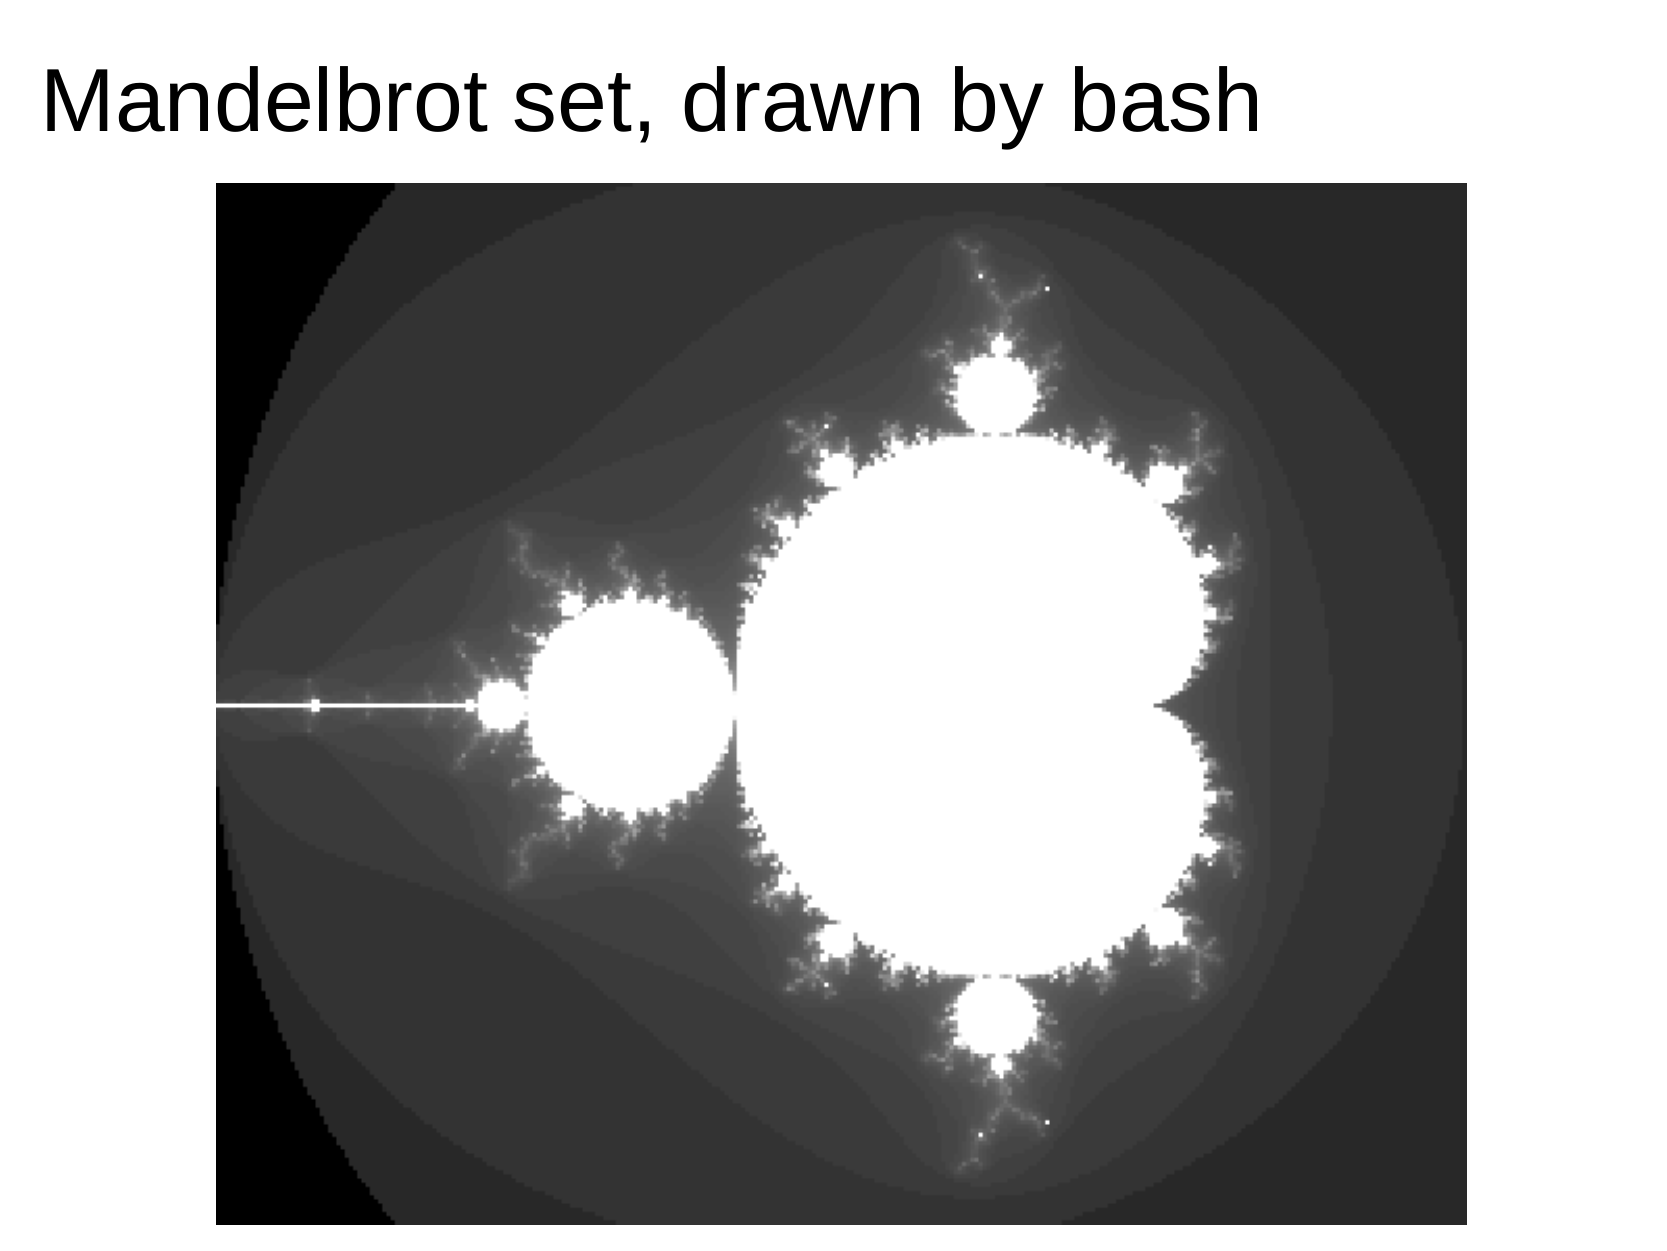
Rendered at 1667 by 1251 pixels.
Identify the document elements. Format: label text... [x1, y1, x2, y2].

title Mandelbrot set, drawn by bash [40, 50, 1627, 201]
picture [216, 183, 1467, 1225]
